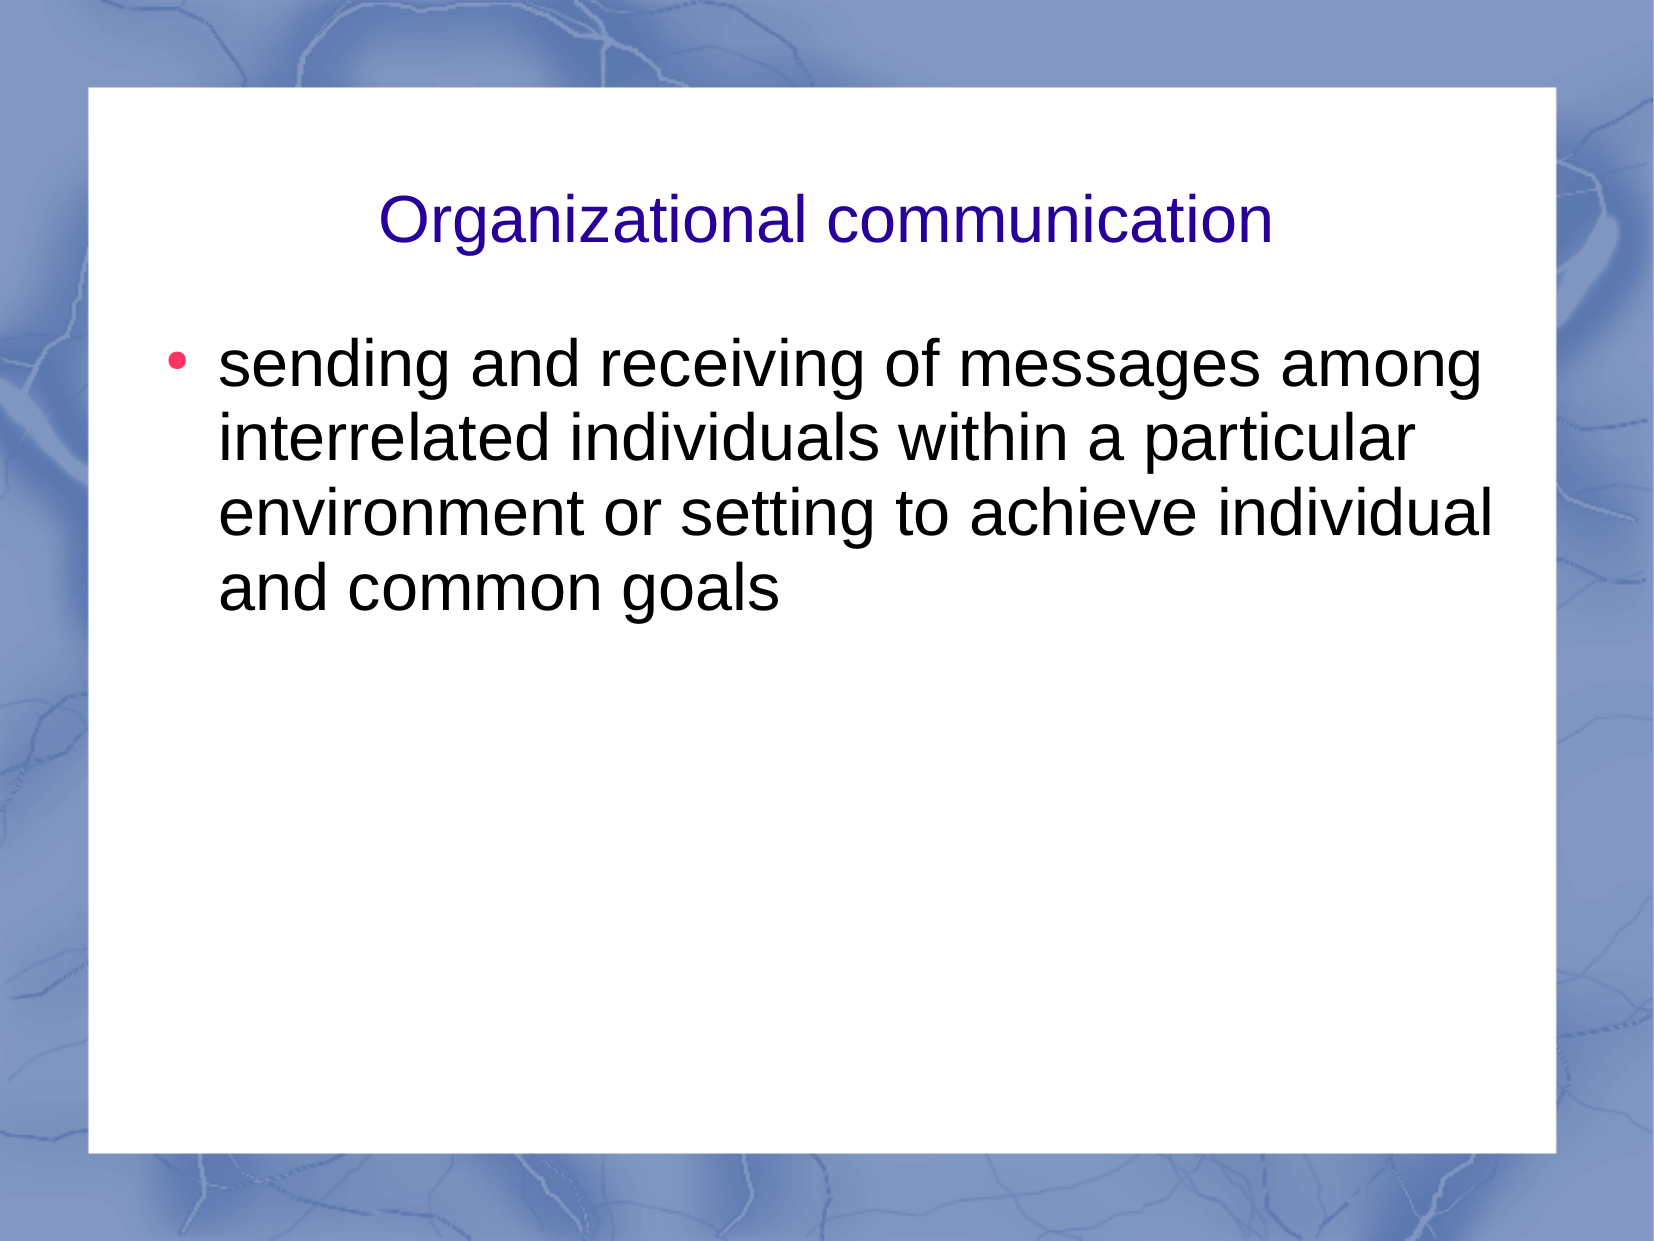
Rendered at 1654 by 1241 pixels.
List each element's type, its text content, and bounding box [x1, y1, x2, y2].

picture [0, 0, 1654, 1241]
list sending and receiving of messages among interrelated individuals within a particular environment or setting to achieve individual and common goals [147, 325, 1506, 1010]
title Organizational communication [118, 90, 1536, 298]
